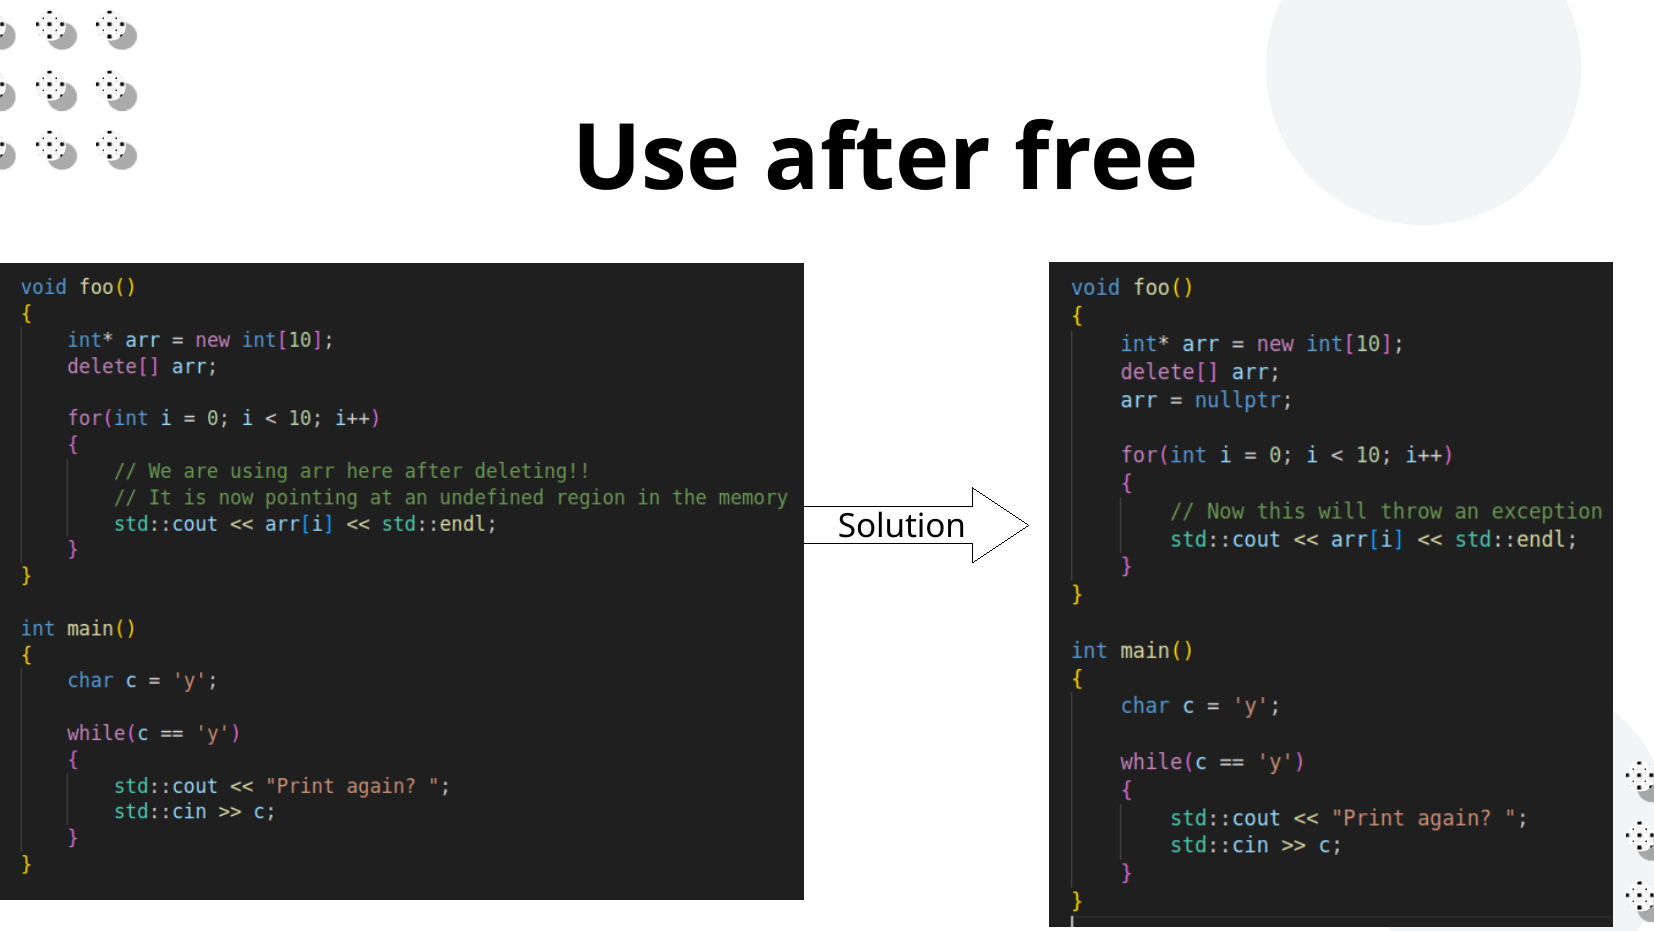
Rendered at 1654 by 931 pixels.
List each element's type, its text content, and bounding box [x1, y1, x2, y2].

picture [0, 263, 804, 901]
picture [0, 73, 6, 98]
picture [0, 13, 6, 38]
picture [1625, 881, 1654, 912]
picture [0, 133, 7, 158]
picture [35, 130, 67, 161]
picture [35, 70, 66, 101]
picture [95, 130, 127, 161]
picture [1625, 761, 1654, 792]
picture [95, 10, 126, 41]
picture [1625, 821, 1654, 852]
picture [1049, 262, 1613, 927]
picture [35, 10, 66, 41]
picture [95, 70, 126, 101]
text_box Solution [804, 487, 1029, 563]
title Use after free [206, 76, 1565, 233]
